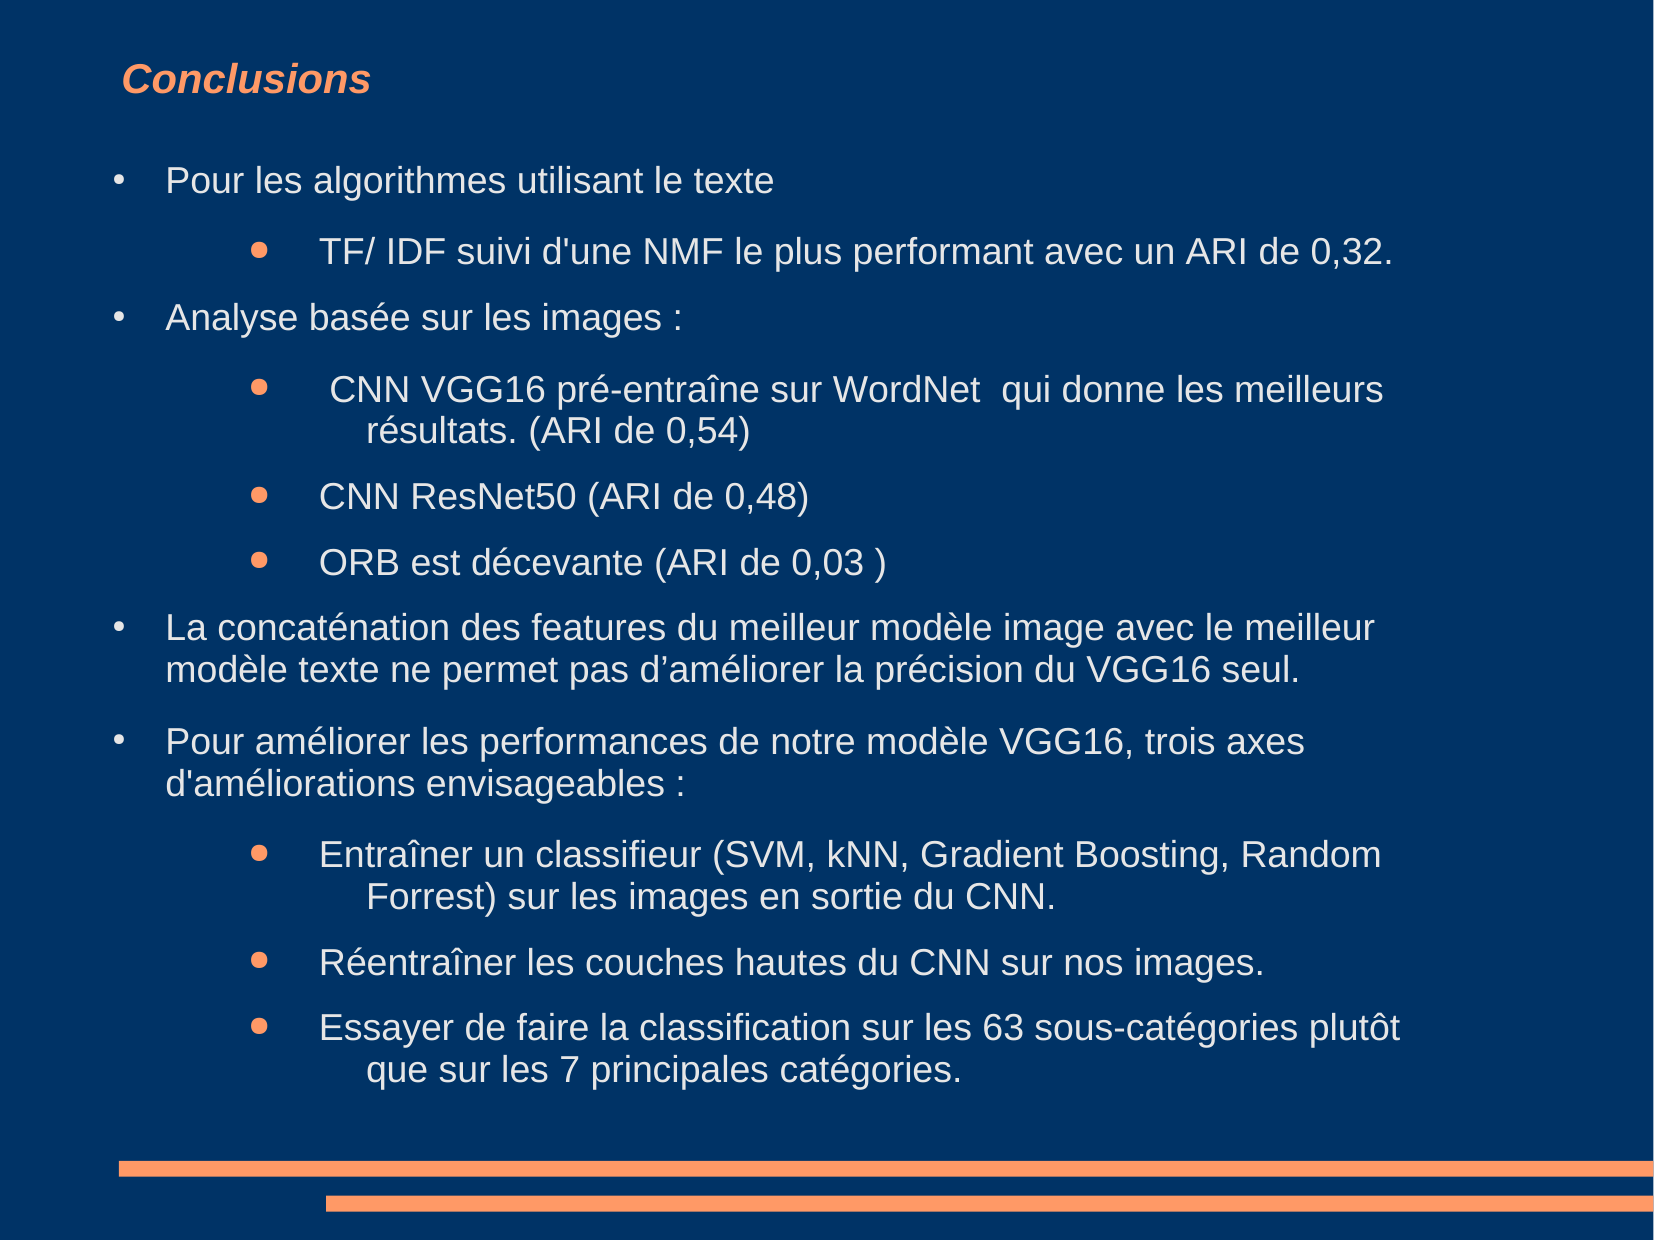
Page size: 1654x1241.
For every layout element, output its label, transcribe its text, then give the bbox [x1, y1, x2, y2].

title Conclusions [121, 4, 1534, 154]
list Pour les algorithmes utilisant le texte TF/ IDF suivi d'une NMF le plus performant avec un ARI de 0,32. Analyse basée sur les images : CNN VGG16 pré-entraîne sur WordNet qui donne les meilleurs résultats. (ARI de 0,54) CNN ResNet50 (ARI de 0,48) ORB est décevante (ARI de 0,03 ) La concaténation des features du meilleur modèle image avec le meilleur modèle texte ne permet pas d’améliorer la précision du VGG16 seul. Pour améliorer les performances de notre modèle VGG16, trois axes d'améliorations envisageables : Entraîner un classifieur (SVM, kNN, Gradient Boosting, Random Forrest) sur les images en sortie du CNN. Réentraîner les couches hautes du CNN sur nos images. Essayer de faire la classification sur les 63 sous-catégories plutôt que sur les 7 principales catégories. [94, 159, 1430, 1224]
